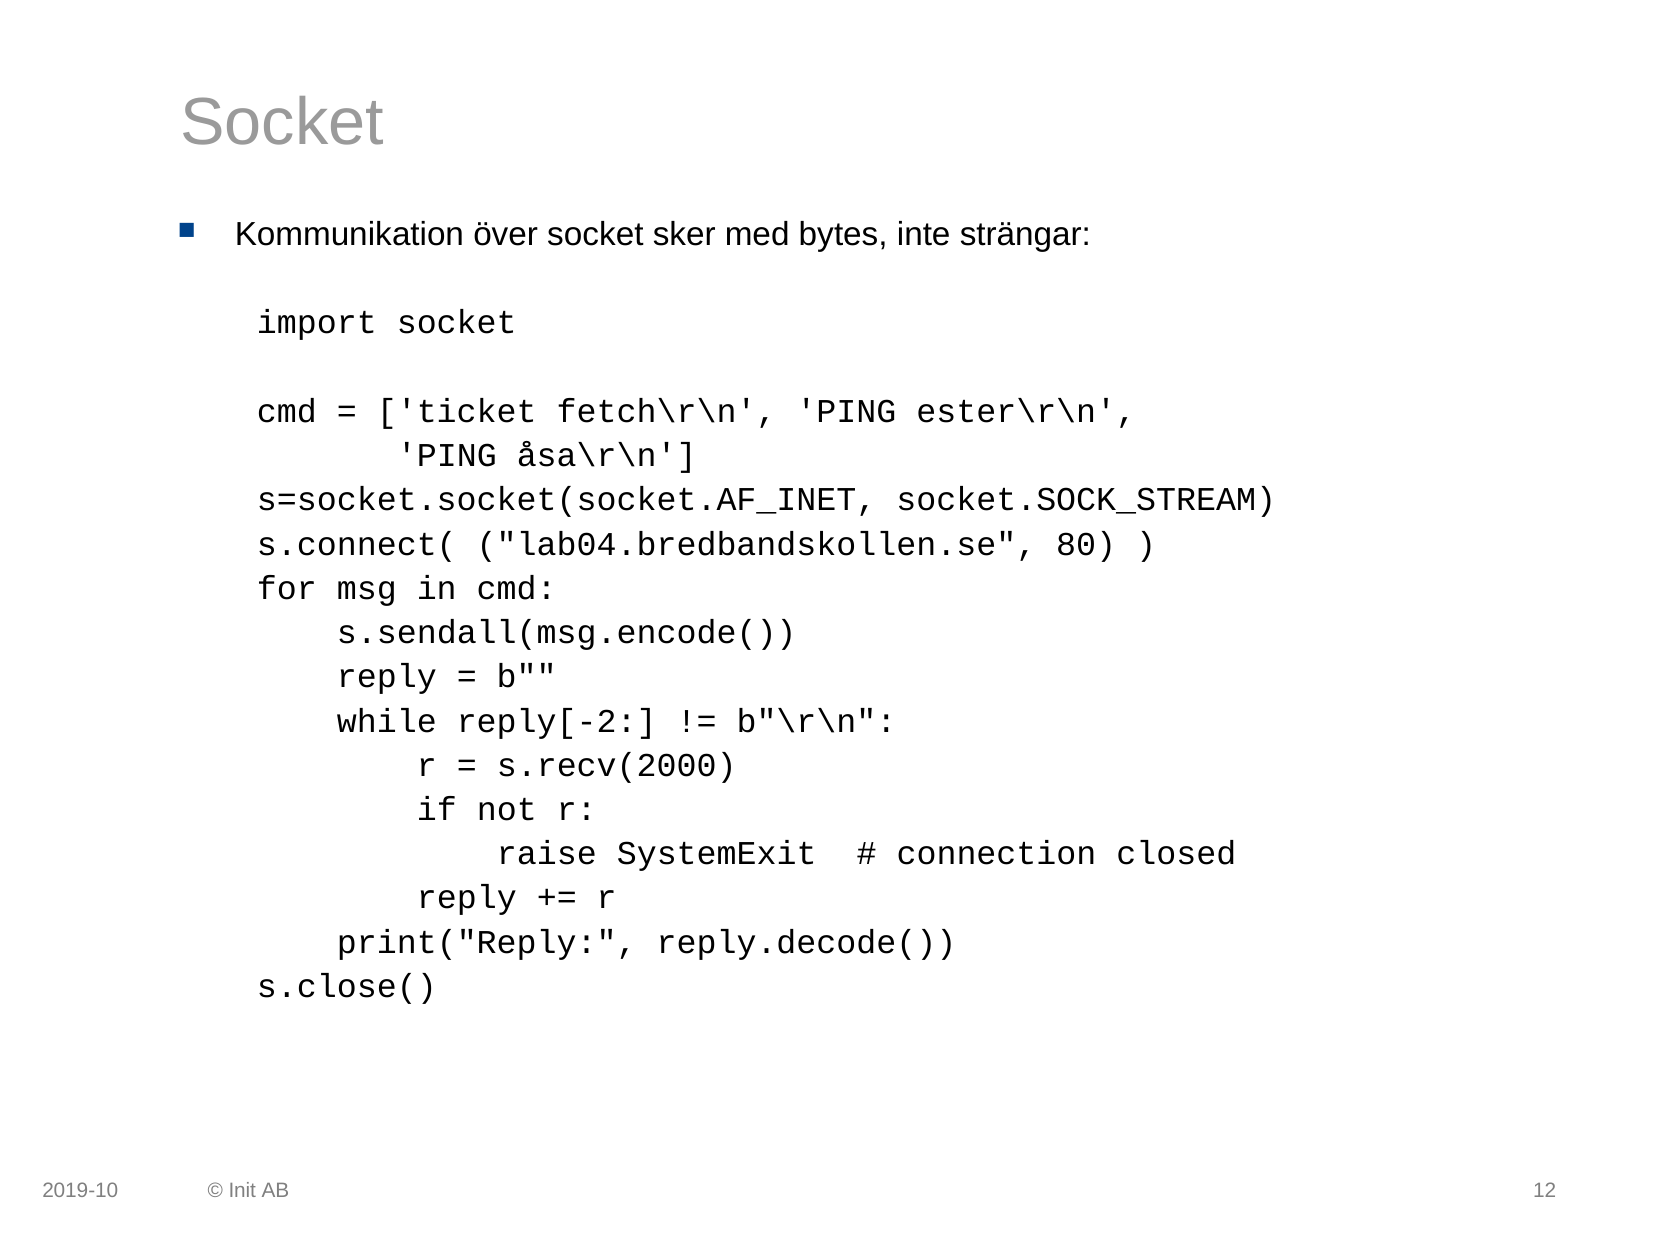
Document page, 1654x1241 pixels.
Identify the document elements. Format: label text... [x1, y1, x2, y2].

text_box © Init AB [192, 1143, 1461, 1210]
text_box <nummer> [1488, 1143, 1571, 1210]
text_box Kommunikation över socket sker med bytes, inte strängar: import socket cmd = ['ticket fetch\r\n', 'PING ester\r\n', 'PING åsa\r\n'] s=socket.socket(socket.AF_INET, socket.SOCK_STREAM) s.connect( ("lab04.bredbandskollen.se", 80) ) for msg in cmd: s.sendall(msg.encode()) reply = b"" while reply[-2:] != b"\r\n": r = s.recv(2000) if not r: raise SystemExit # connection closed reply += r print("Reply:", reply.decode()) s.close() [165, 209, 1489, 1061]
text_box Socket [165, 0, 1489, 166]
text_box 2019-10 [27, 1143, 166, 1210]
